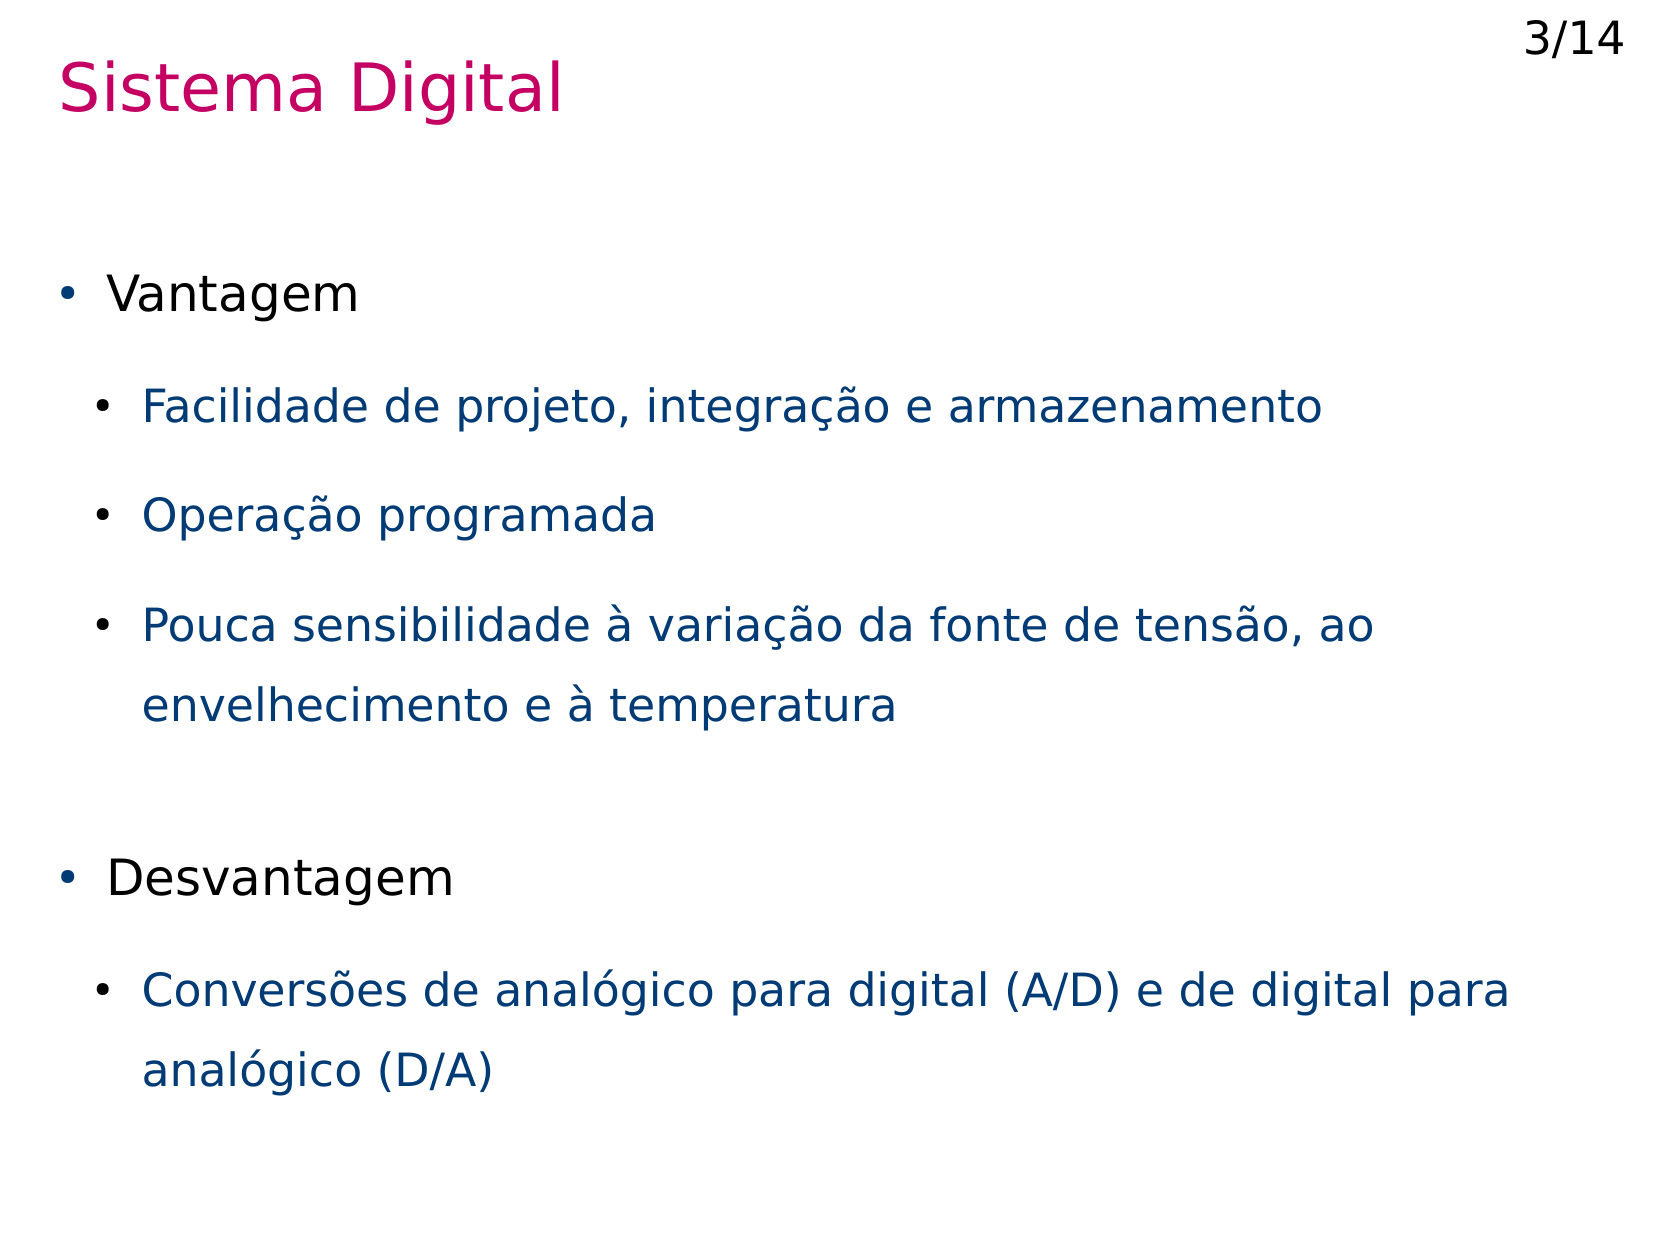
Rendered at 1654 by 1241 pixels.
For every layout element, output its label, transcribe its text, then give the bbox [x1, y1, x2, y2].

title Sistema Digital [59, 29, 1625, 148]
list Vantagem Facilidade de projeto, integração e armazenamento Operação programada Pouca sensibilidade à variação da fonte de tensão, ao envelhecimento e à temperatura Desvantagem Conversões de analógico para digital (A/D) e de digital para analógico (D/A) [59, 236, 1625, 1211]
